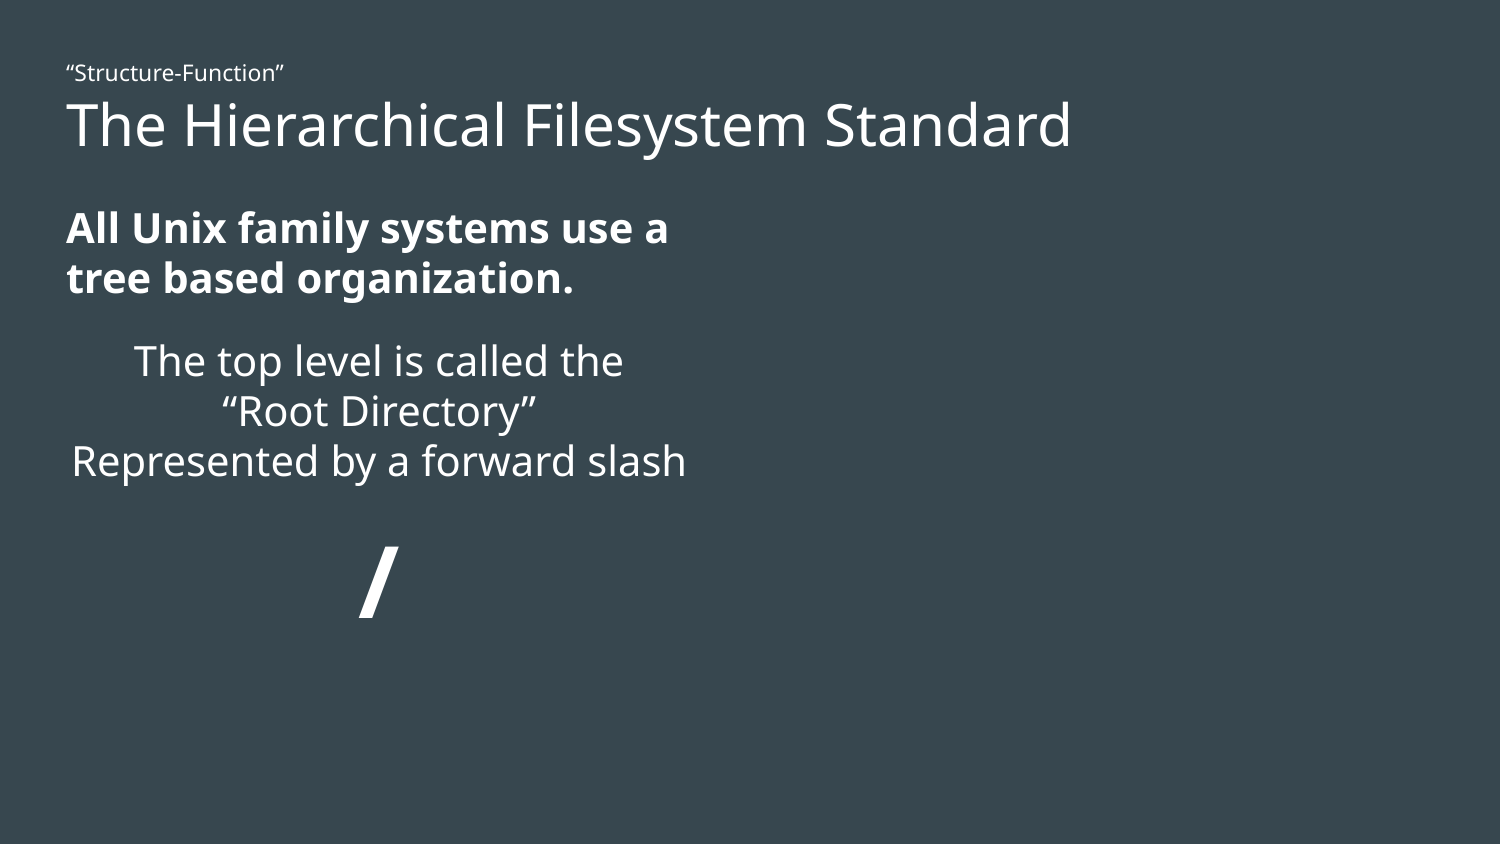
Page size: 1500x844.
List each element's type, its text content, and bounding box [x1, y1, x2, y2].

title The Hierarchical Filesystem Standard [51, 95, 1449, 167]
title “Structure-Function” [51, 44, 1449, 95]
list All Unix family systems use a tree based organization. The top level is called the “Root Directory” Represented by a forward slash / [51, 186, 708, 748]
